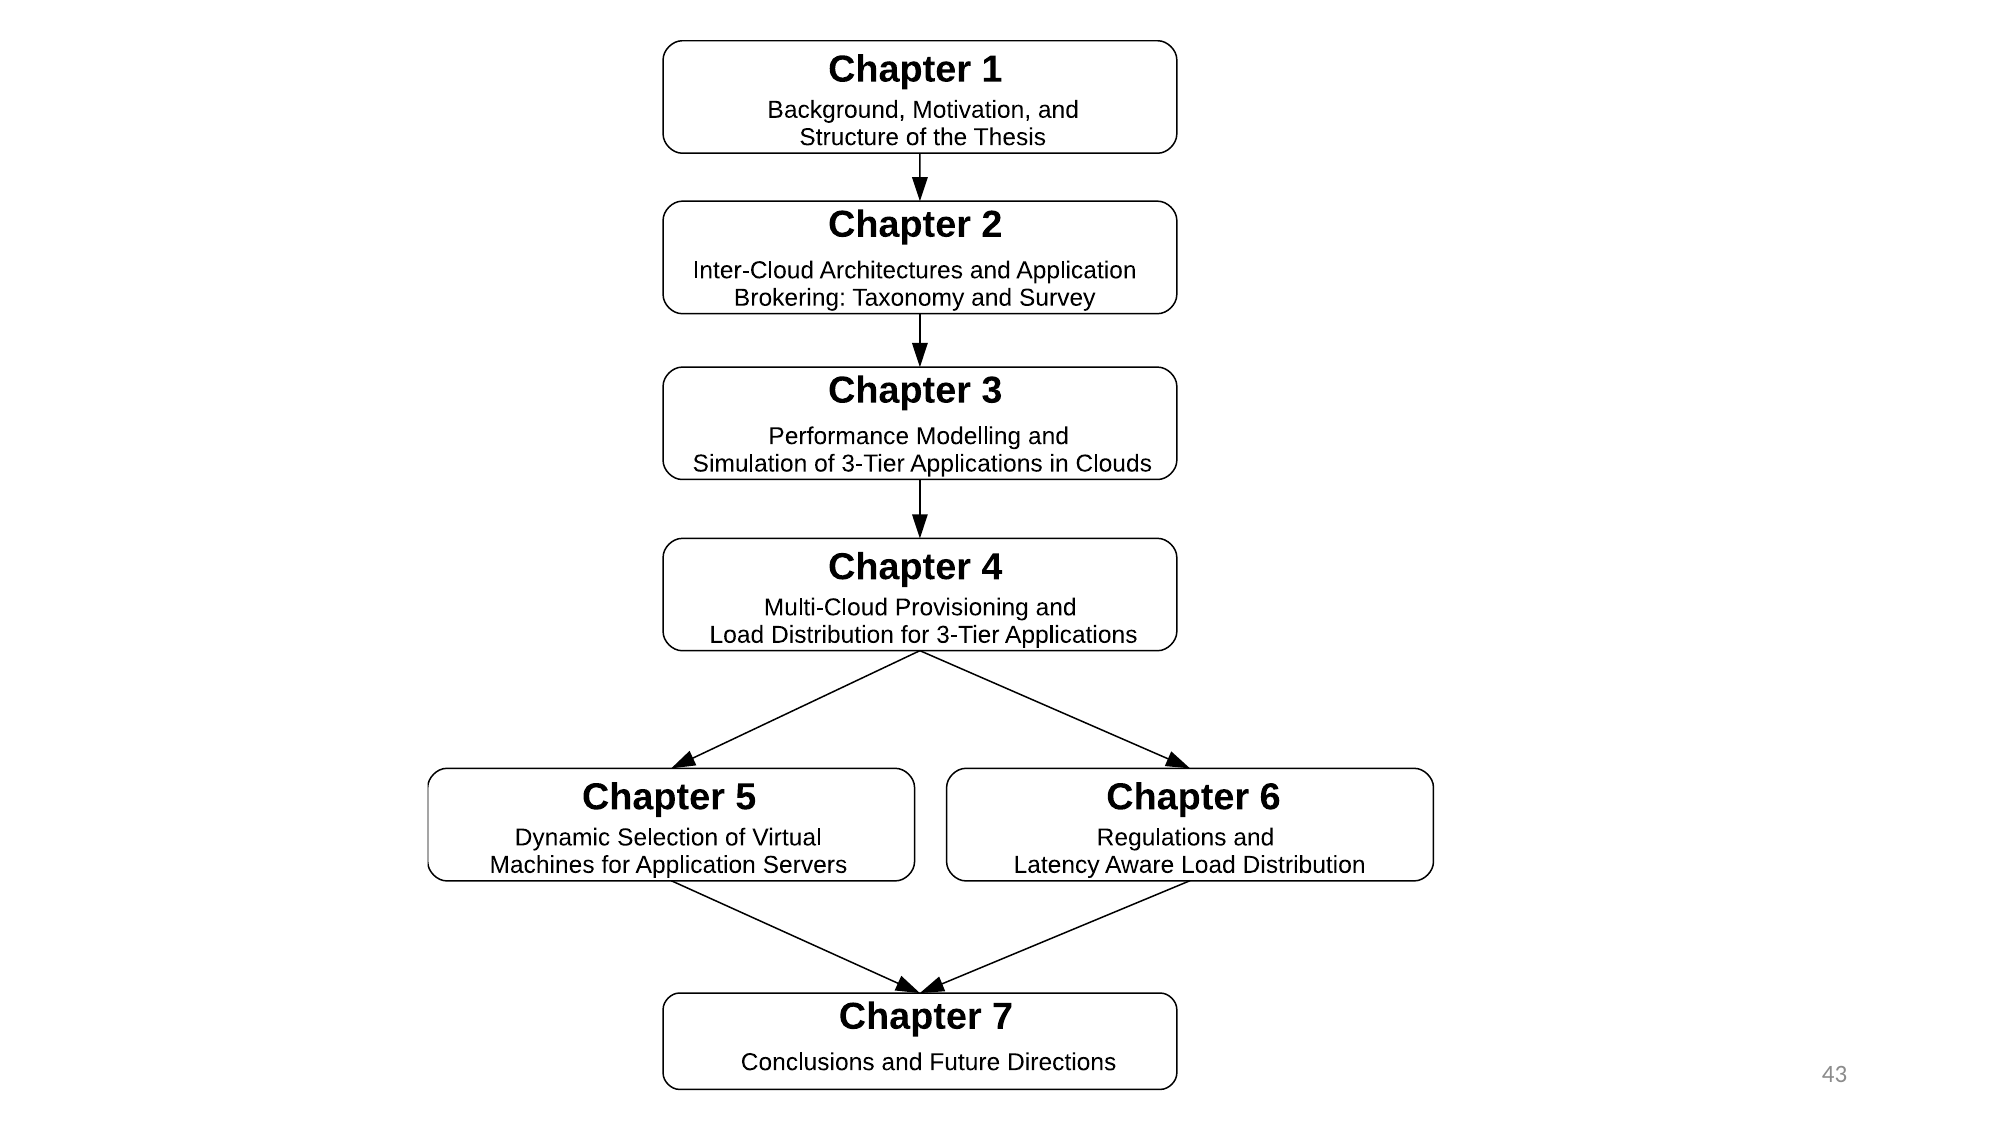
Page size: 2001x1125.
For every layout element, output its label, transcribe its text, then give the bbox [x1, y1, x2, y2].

picture [427, 40, 1439, 1095]
slide_number <number> [1412, 1042, 1863, 1103]
